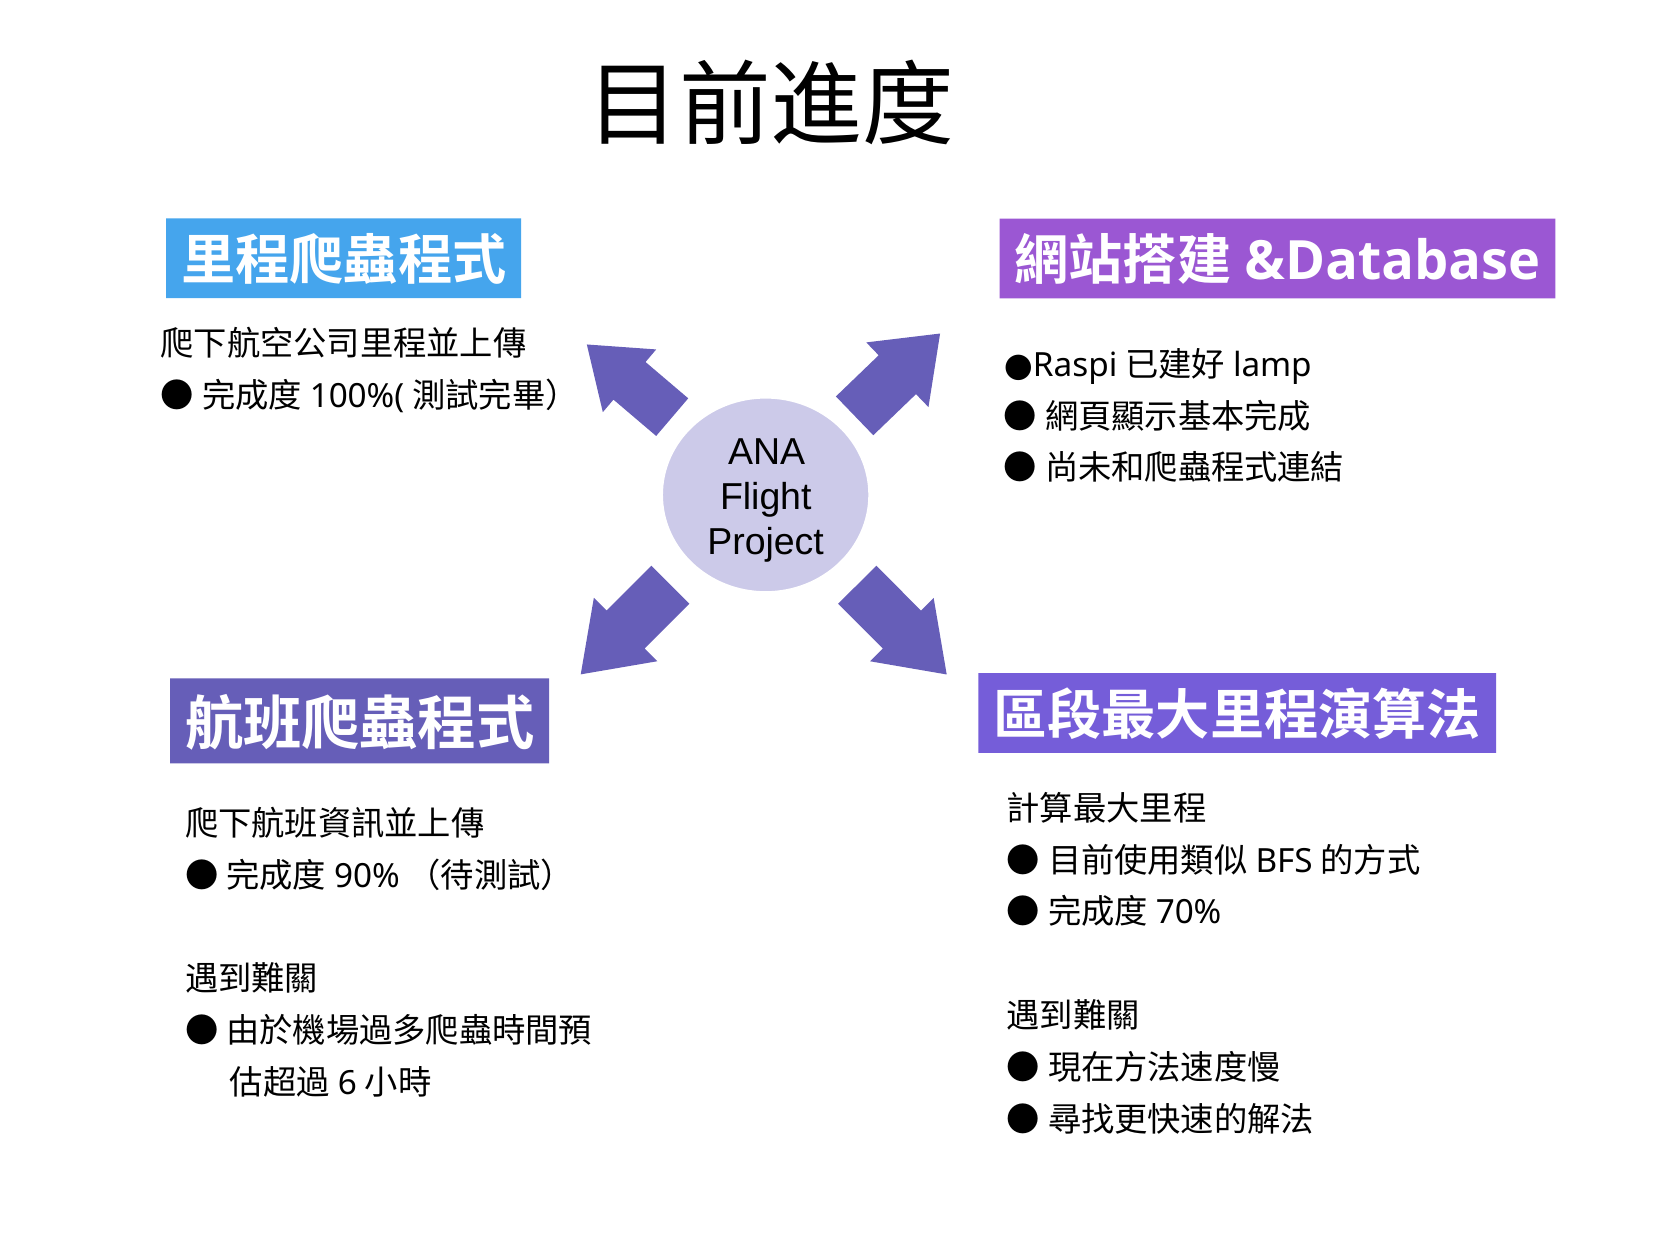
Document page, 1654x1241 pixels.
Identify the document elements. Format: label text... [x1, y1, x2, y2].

text_box ●Raspi已建好lamp ●網頁顯示基本完成 ●尚未和爬蟲程式連結 [989, 323, 1389, 494]
text_box 爬下航班資訊並上傳 ●完成度90%（待測試） 遇到難關 ●由於機場過多爬蟲時間預 估超過6小時 [170, 782, 612, 1109]
text_box 爬下航空公司里程並上傳 ●完成度100%(測試完畢） [146, 303, 657, 422]
text_box 網站搭建&Database [999, 218, 1556, 299]
text_box [838, 565, 947, 675]
text_box 區段最大里程演算法 [978, 673, 1497, 753]
text_box [835, 333, 941, 436]
text_box ANA Flight Project [661, 397, 870, 593]
text_box 里程爬蟲程式 [166, 218, 522, 299]
text_box [580, 565, 690, 675]
text_box [586, 344, 689, 436]
title 目前進度 [26, 0, 1516, 211]
text_box 航班爬蟲程式 [170, 678, 550, 764]
text_box 計算最大里程 ●目前使用類似BFS的方式 ●完成度70% 遇到難關 ●現在方法速度慢 ●尋找更快速的解法 [992, 767, 1522, 1146]
